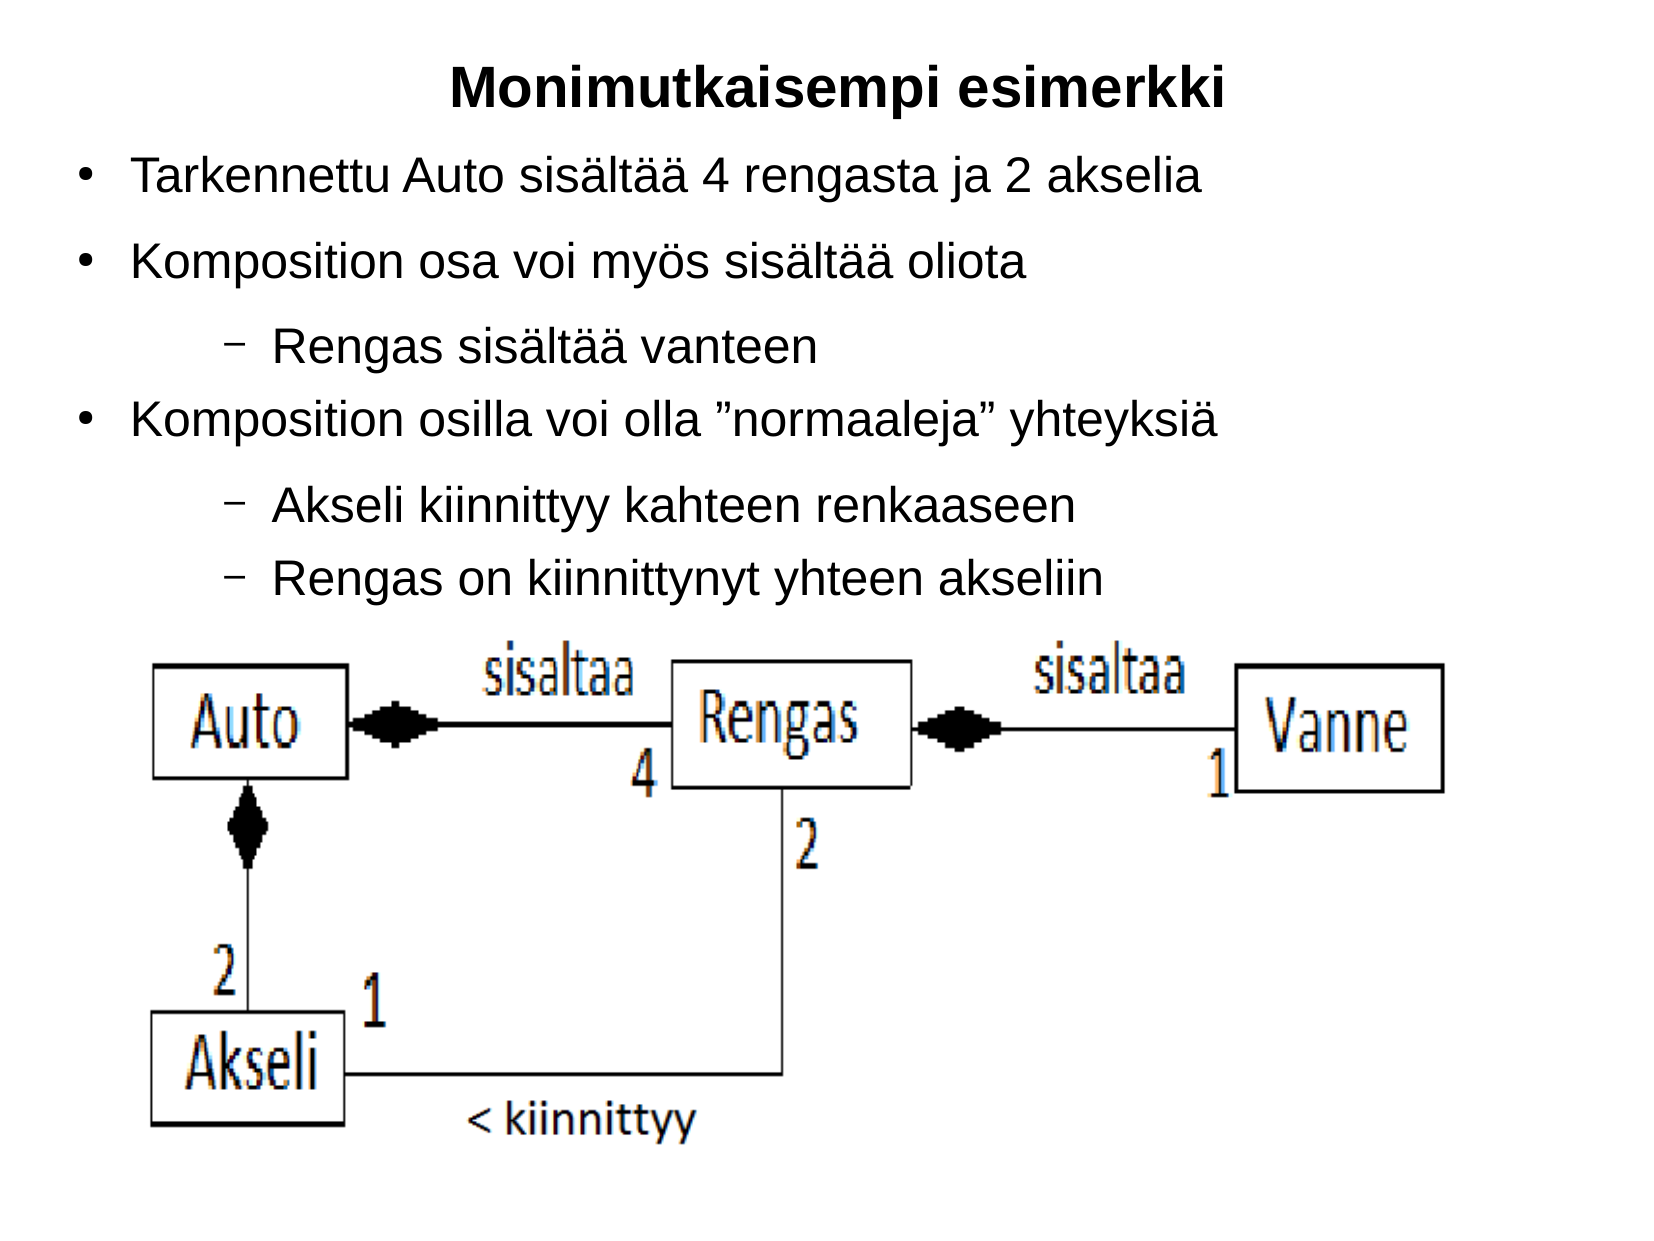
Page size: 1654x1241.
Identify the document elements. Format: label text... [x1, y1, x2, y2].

title Monimutkaisempi esimerkki [82, 54, 1595, 121]
picture [147, 626, 1447, 1152]
list Tarkennettu Auto sisältää 4 rengasta ja 2 akselia Komposition osa voi myös sisältää oliota Rengas sisältää vanteen Komposition osilla voi olla ”normaaleja” yhteyksiä Akseli kiinnittyy kahteen renkaaseen Rengas on kiinnittynyt yhteen akseliin [59, 147, 1571, 1123]
